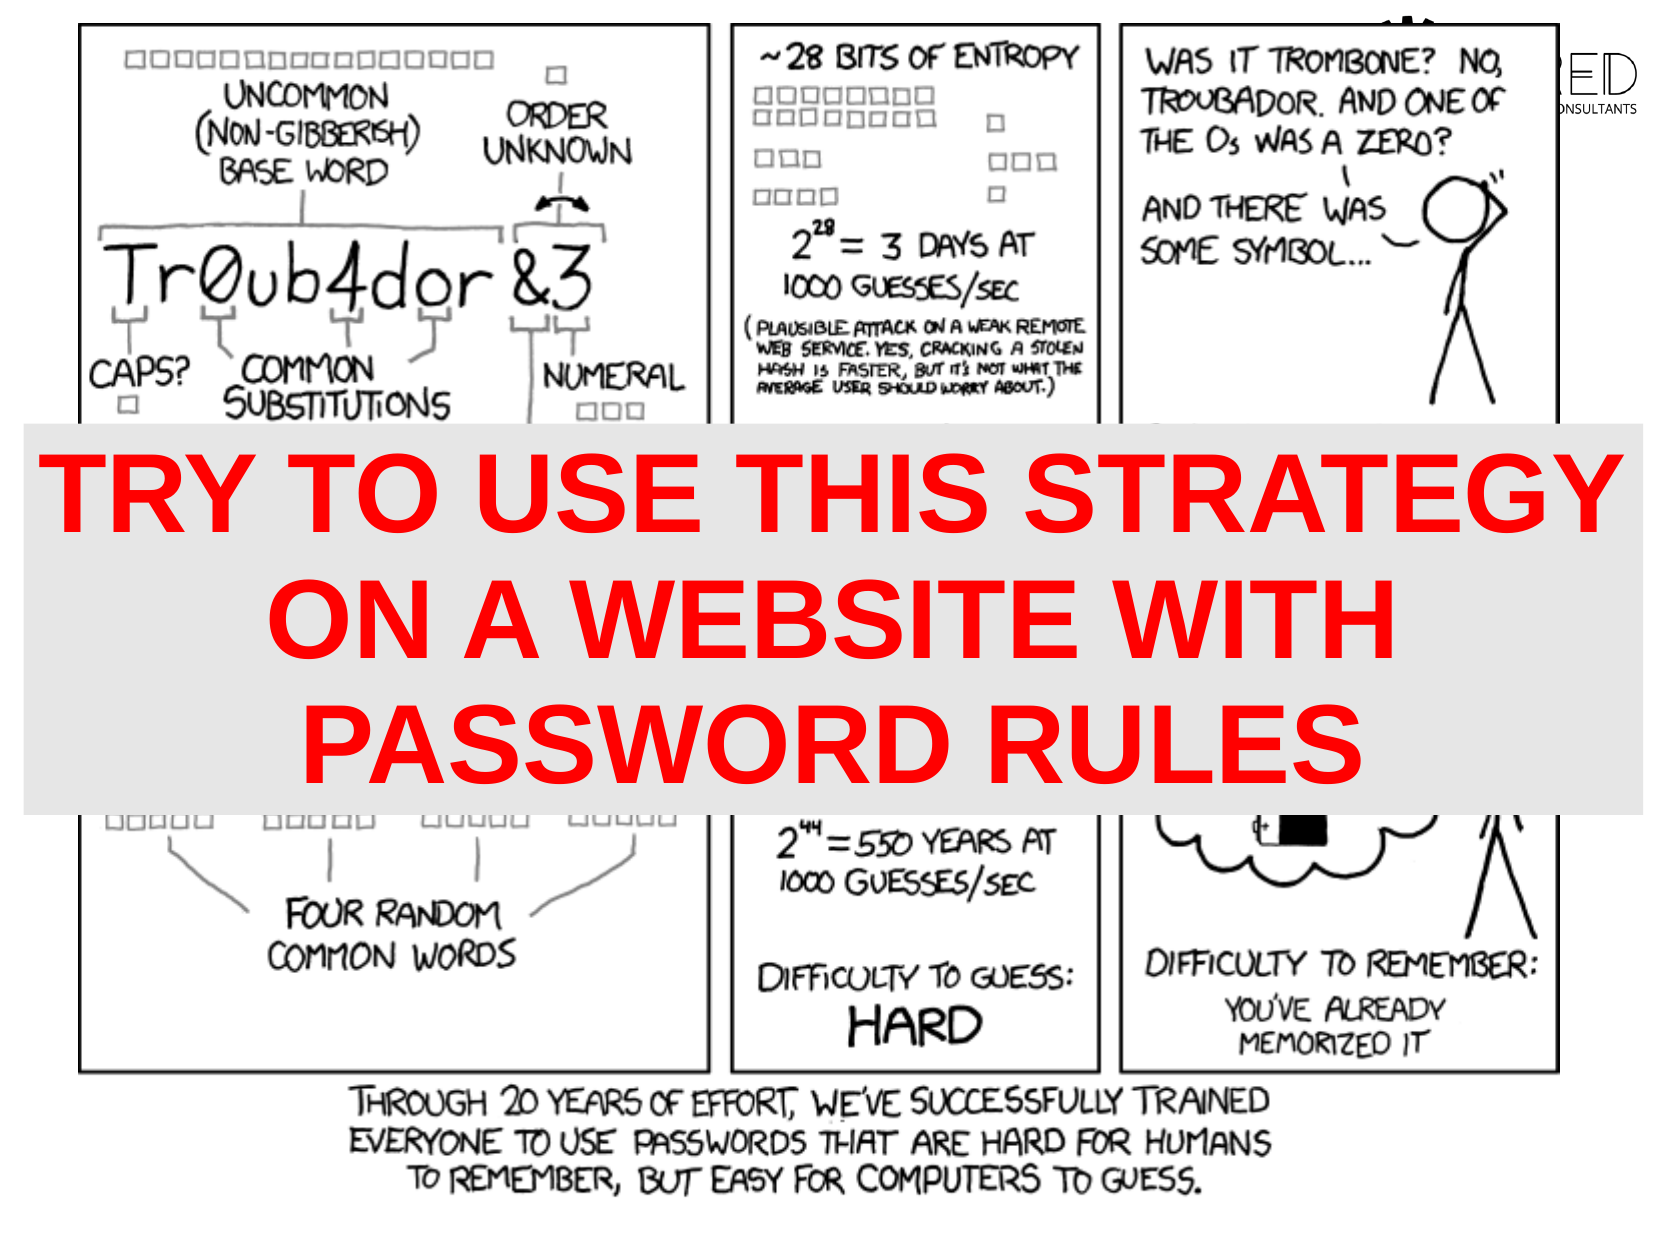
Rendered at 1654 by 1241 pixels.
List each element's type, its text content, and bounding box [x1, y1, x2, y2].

picture [78, 11, 1642, 423]
text_box TRY TO USE THIS STRATEGY ON A WEBSITE WITH PASSWORD RULES [23, 423, 1644, 815]
picture [78, 815, 1560, 1205]
